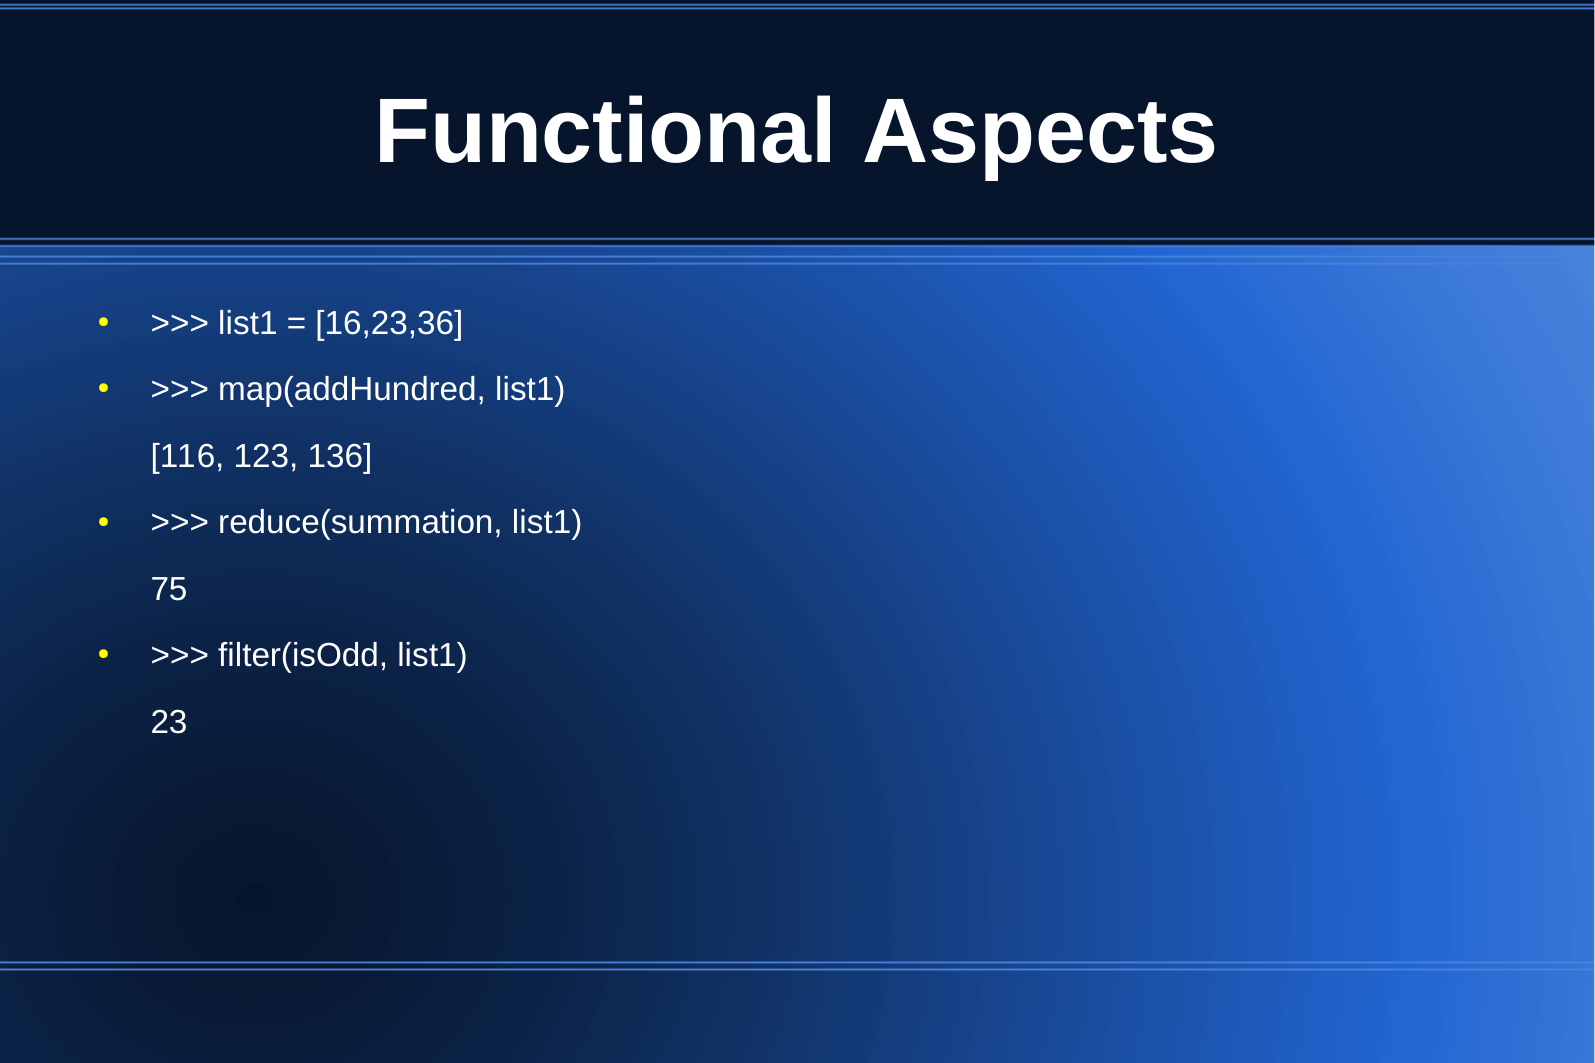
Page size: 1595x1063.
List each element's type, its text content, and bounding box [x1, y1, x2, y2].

list >>> list1 = [16,23,36] >>> map(addHundred, list1) [116, 123, 136] >>> reduce(summation, list1) 75 >>> filter(isOdd, list1) 23 [79, 304, 1515, 1014]
title Functional Aspects [79, 49, 1515, 213]
picture [0, 0, 1595, 1063]
